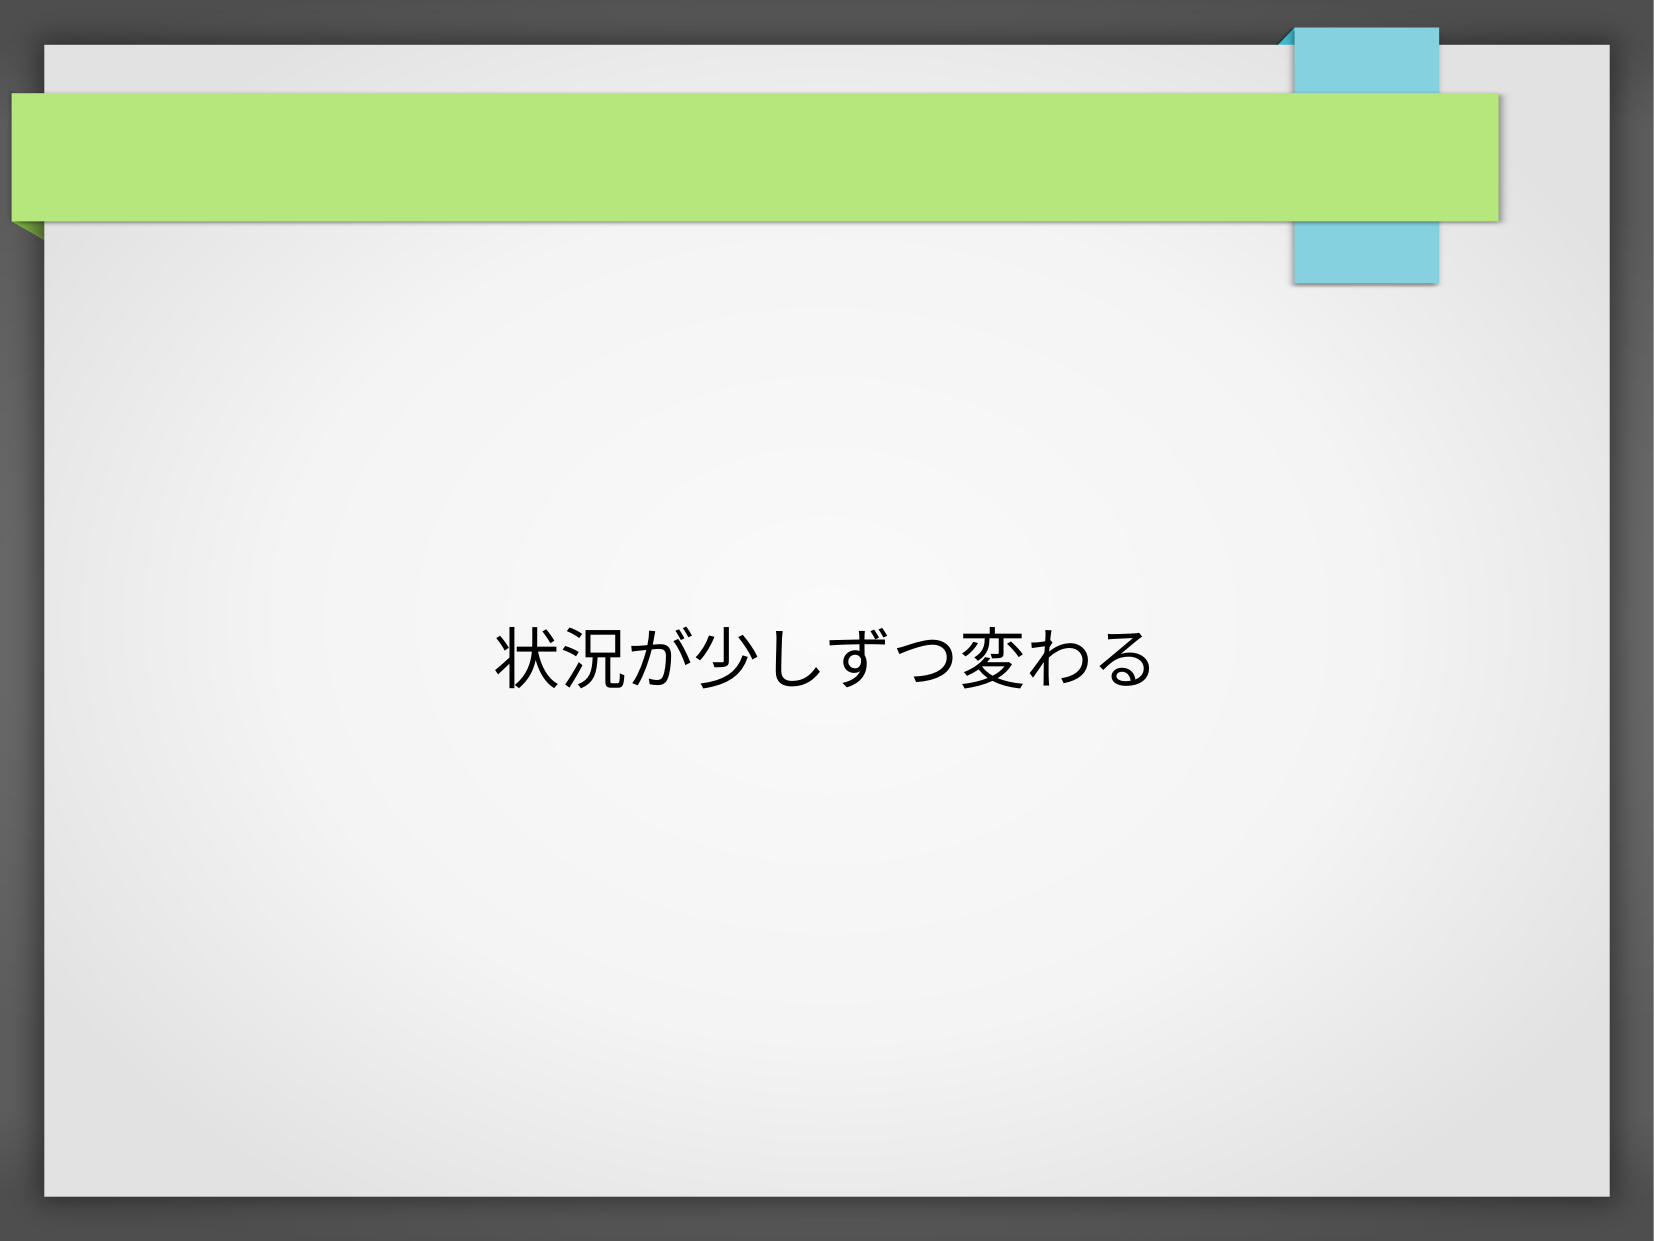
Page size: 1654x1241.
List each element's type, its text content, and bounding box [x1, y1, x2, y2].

subtitle 状況が少しずつ変わる [82, 295, 1571, 1015]
picture [0, 0, 1654, 1241]
